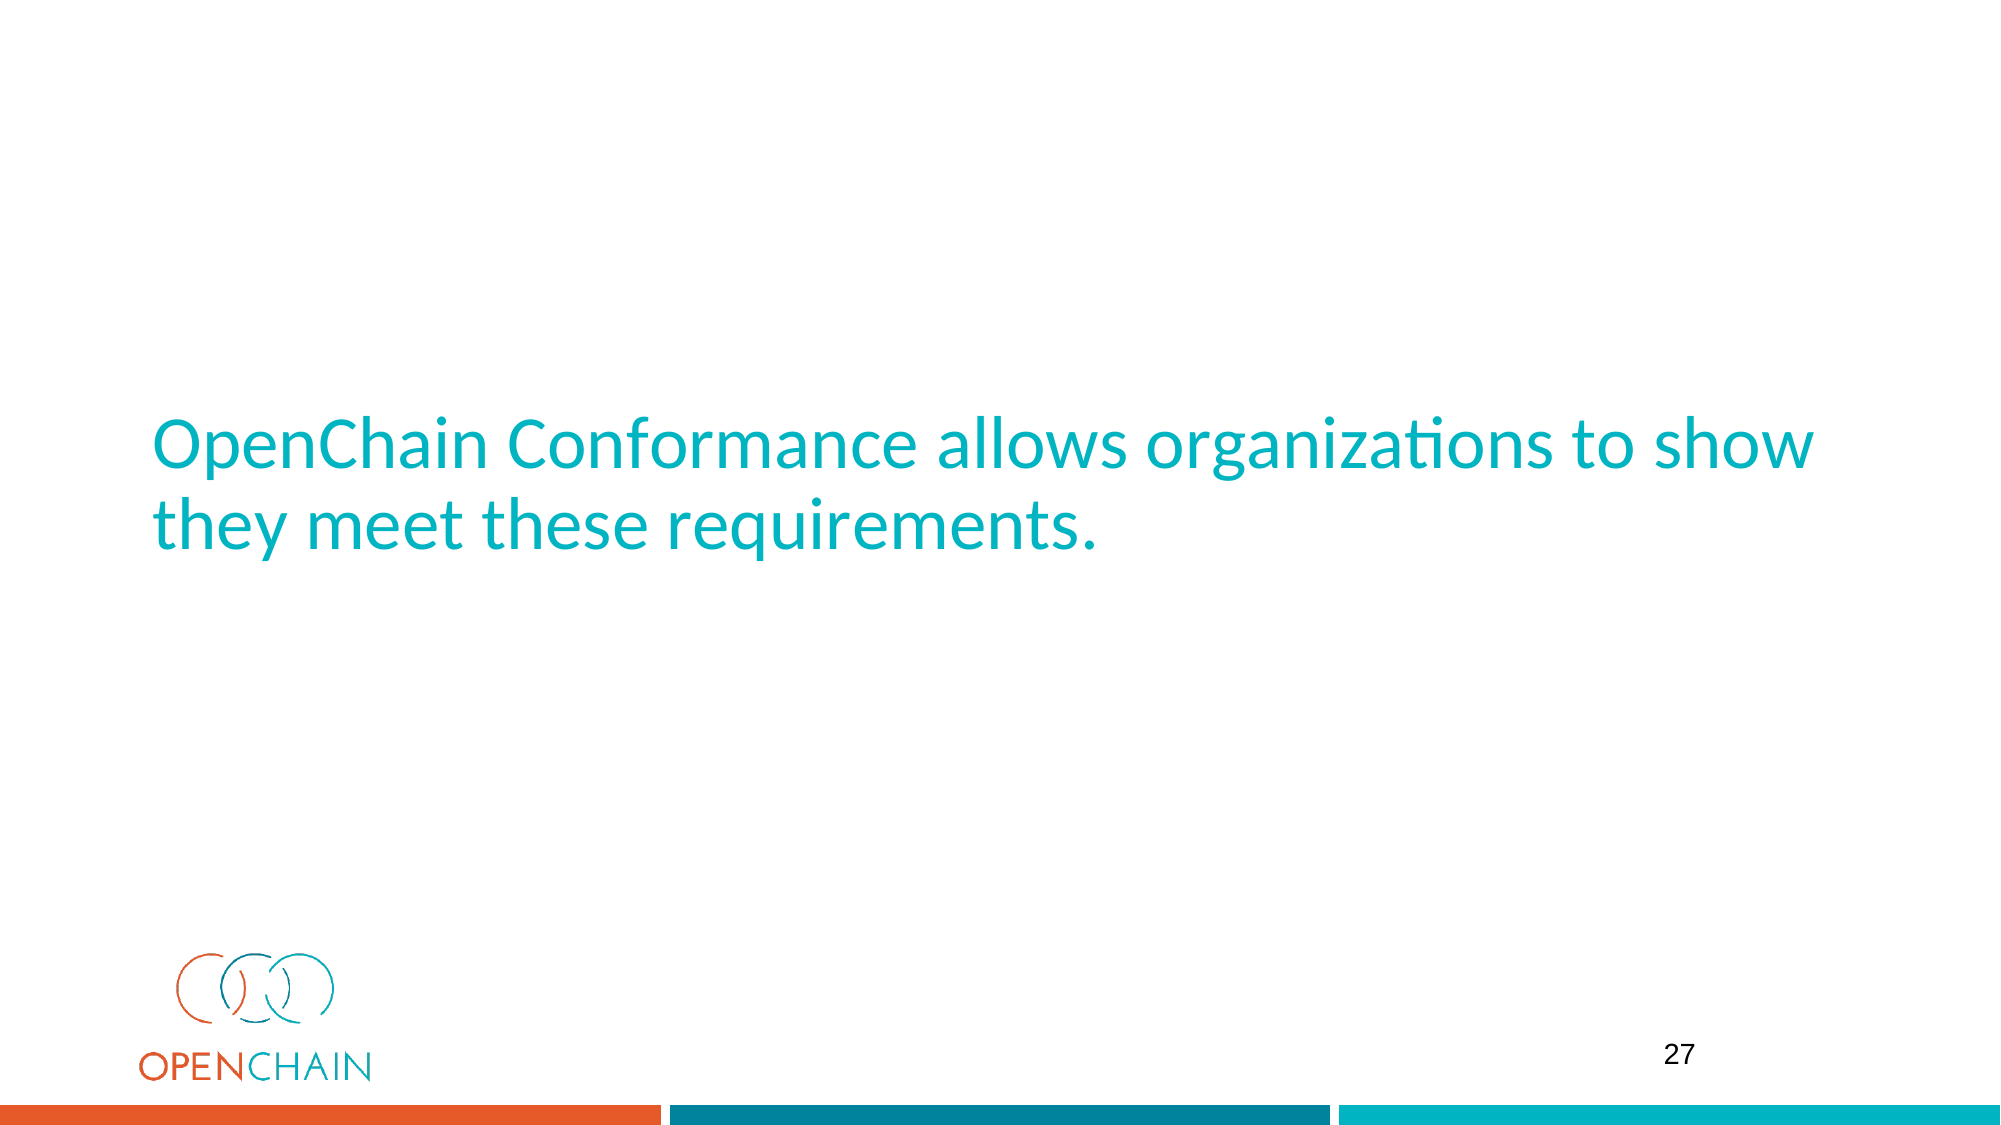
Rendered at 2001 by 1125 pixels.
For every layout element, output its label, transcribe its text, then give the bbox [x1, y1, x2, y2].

text_box 27 [1648, 1022, 1863, 1083]
title OpenChain Conformance allows organizations to show they meet these requirements. [137, 376, 1863, 594]
